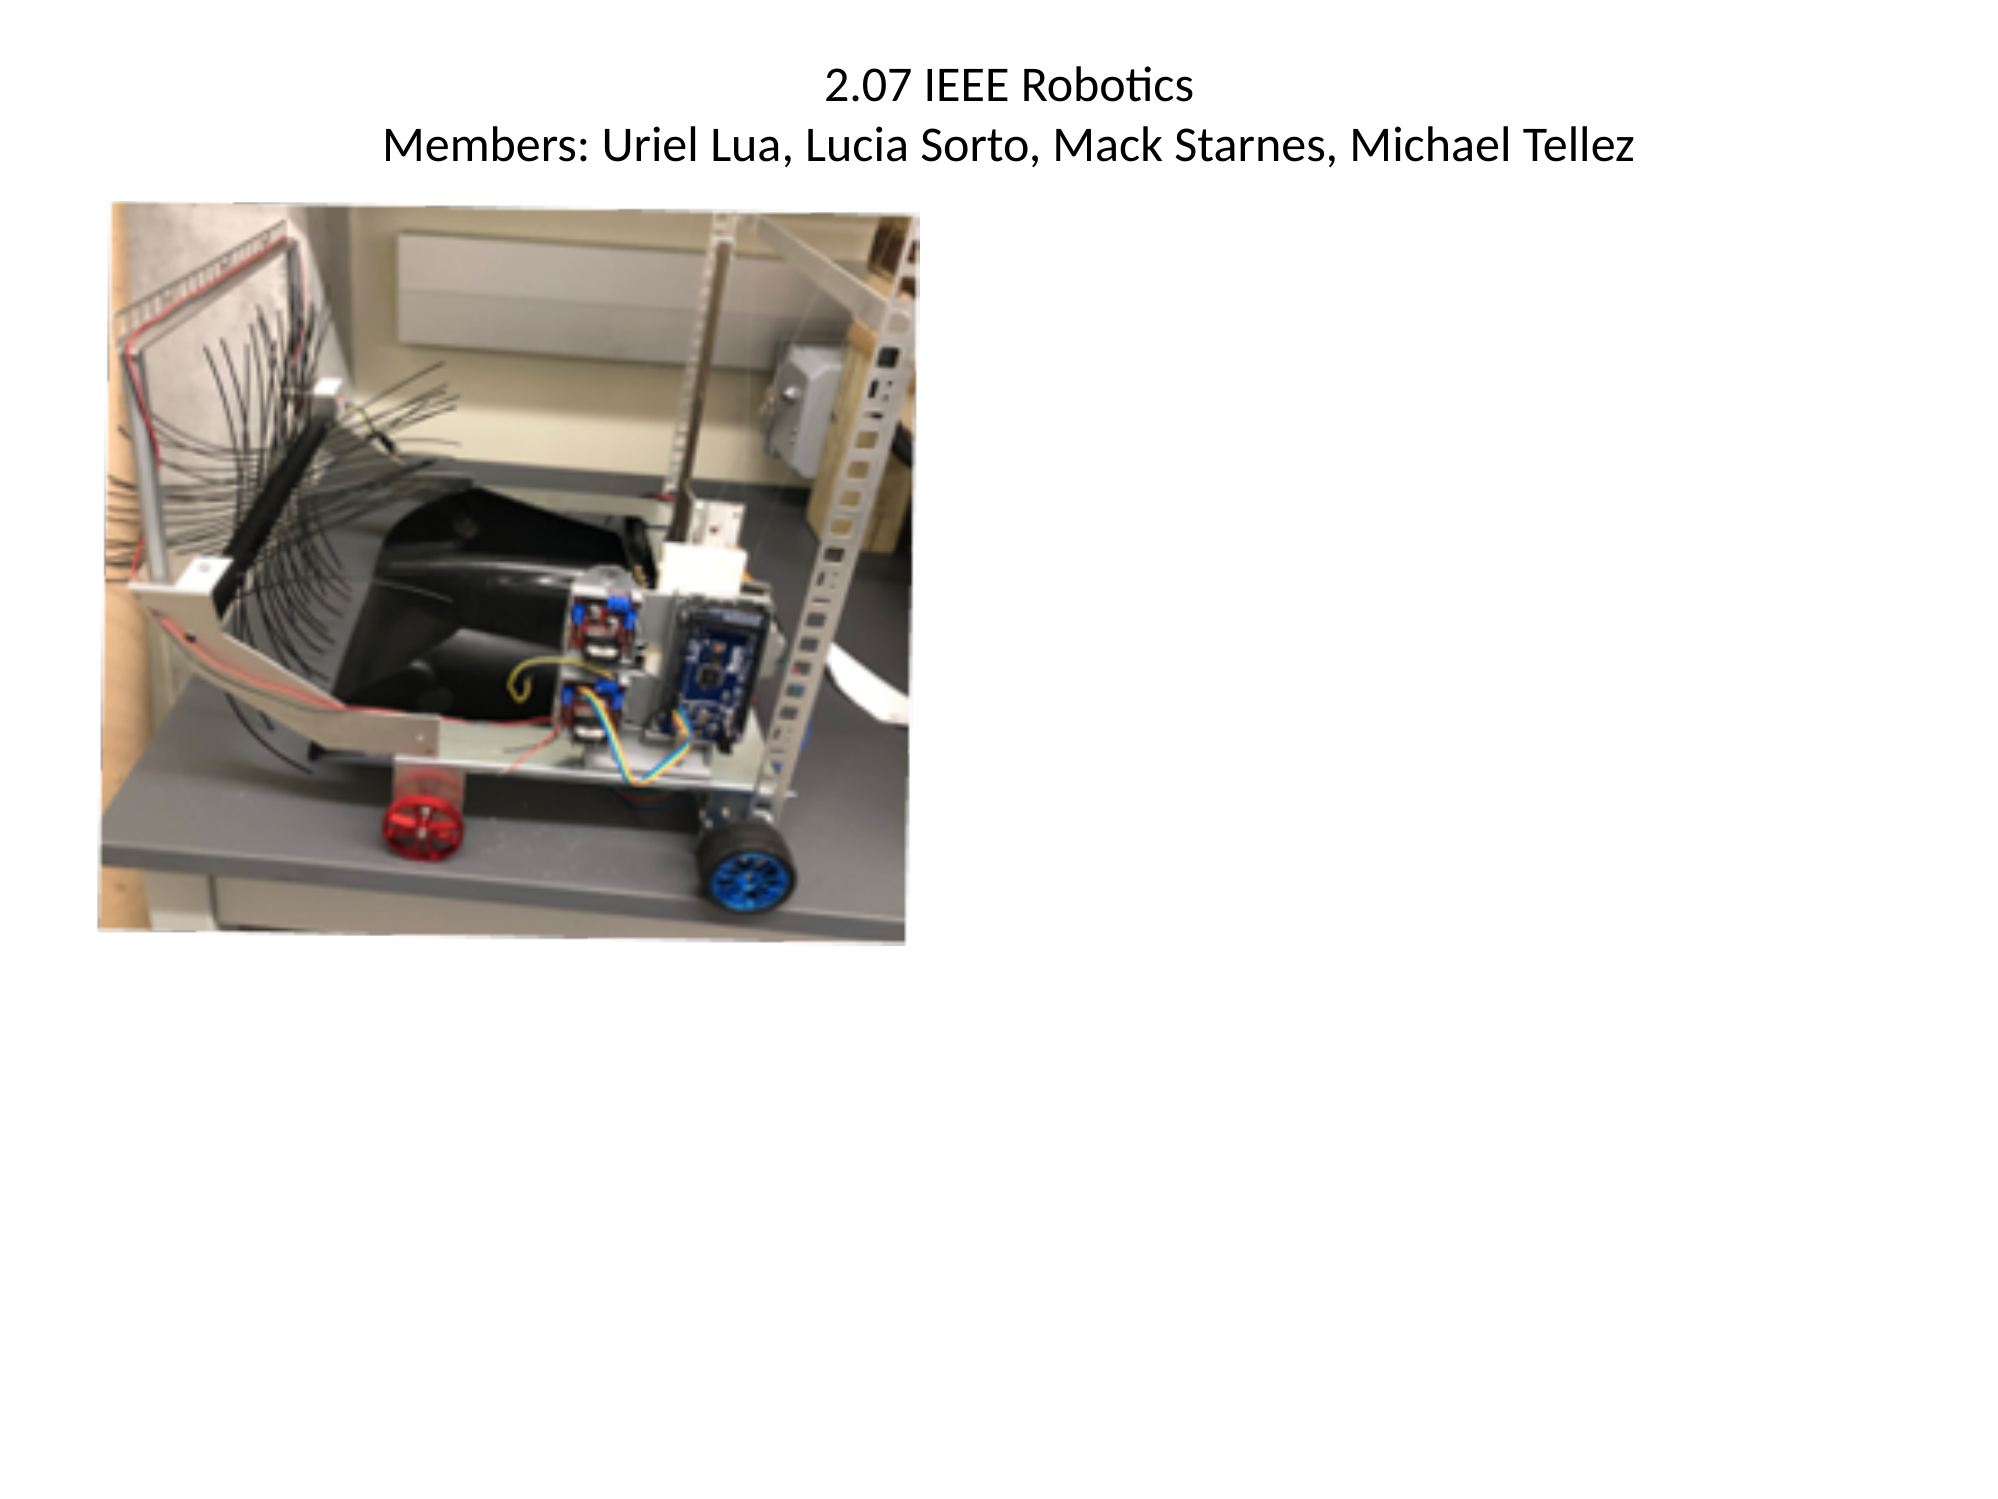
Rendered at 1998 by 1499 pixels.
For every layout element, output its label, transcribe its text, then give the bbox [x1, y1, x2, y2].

text_box 2.07 IEEE Robotics Members: Uriel Lua, Lucia Sorto, Mack Starnes, Michael Tellez [48, 43, 1981, 181]
picture [96, 201, 920, 946]
